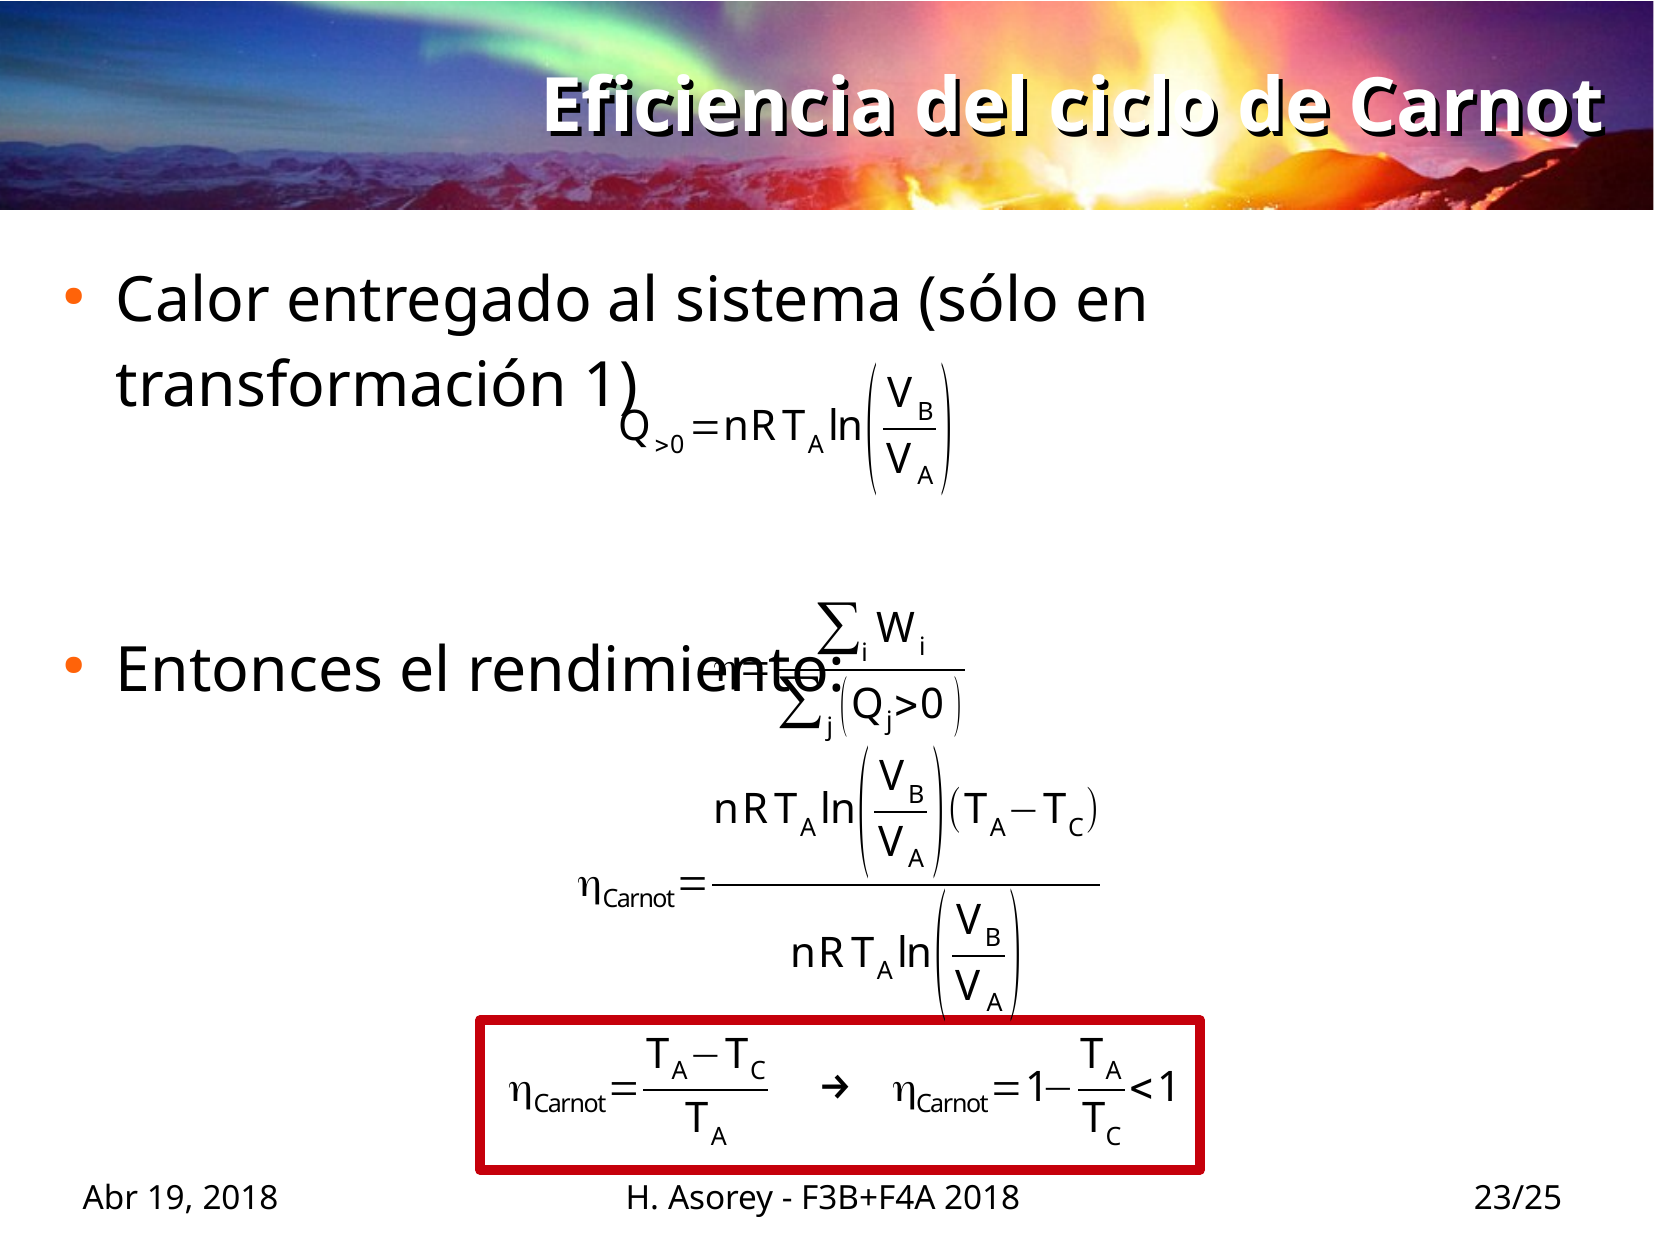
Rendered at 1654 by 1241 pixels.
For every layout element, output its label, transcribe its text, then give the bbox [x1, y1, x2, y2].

title Eficiencia del ciclo de Carnot [45, 15, 1606, 191]
chart [500, 600, 1178, 1151]
list Calor entregado al sistema (sólo en transformación 1) Entonces el rendimiento: [485, 1025, 1195, 1156]
picture [0, 1, 1654, 210]
chart [201, 364, 214, 417]
chart [612, 360, 961, 498]
list Calor entregado al sistema (sólo en transformación 1) Entonces el rendimiento: [45, 255, 1606, 1156]
